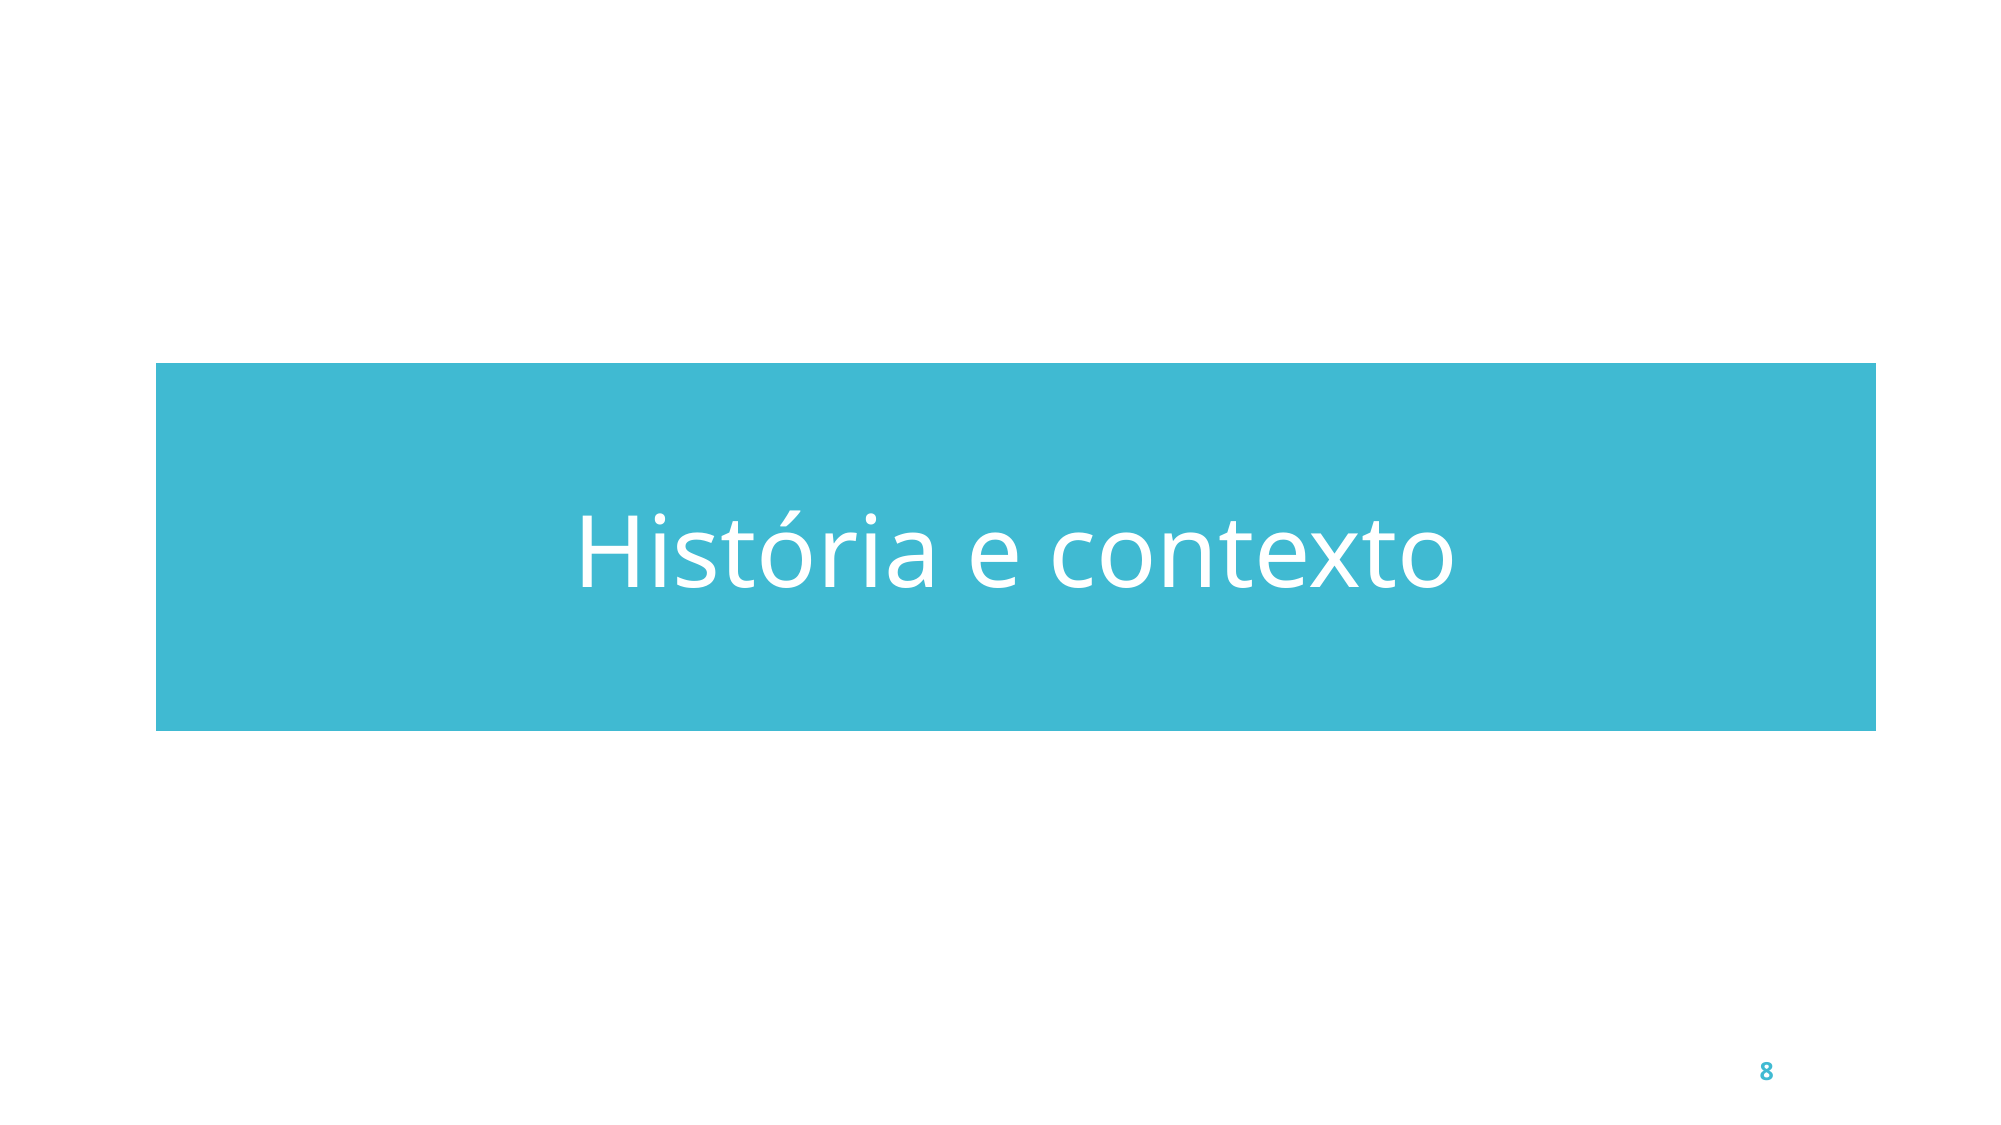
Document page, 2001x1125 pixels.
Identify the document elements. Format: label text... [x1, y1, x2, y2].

text_box História e contexto [156, 363, 1876, 731]
slide_number 6 [1744, 1042, 1996, 1103]
